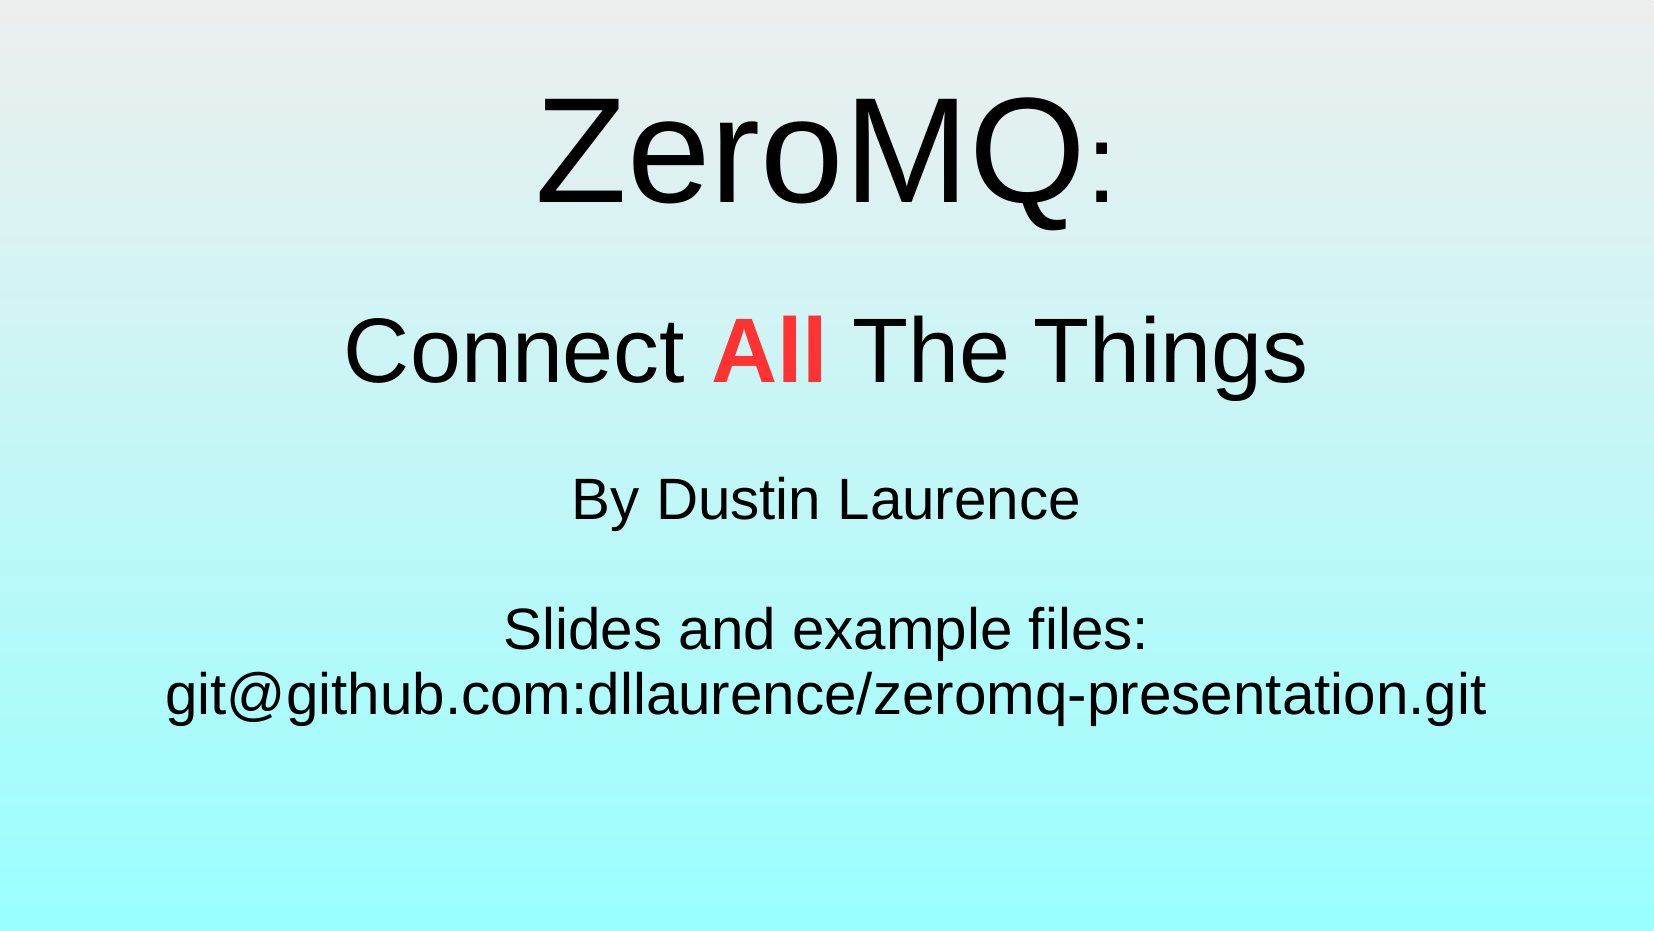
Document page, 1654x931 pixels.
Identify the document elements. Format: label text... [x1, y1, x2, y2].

subtitle ZeroMQ: Connect All The Things By Dustin Laurence Slides and example files: git@github.com:dllaurence/zeromq-presentation.git [82, 37, 1571, 757]
